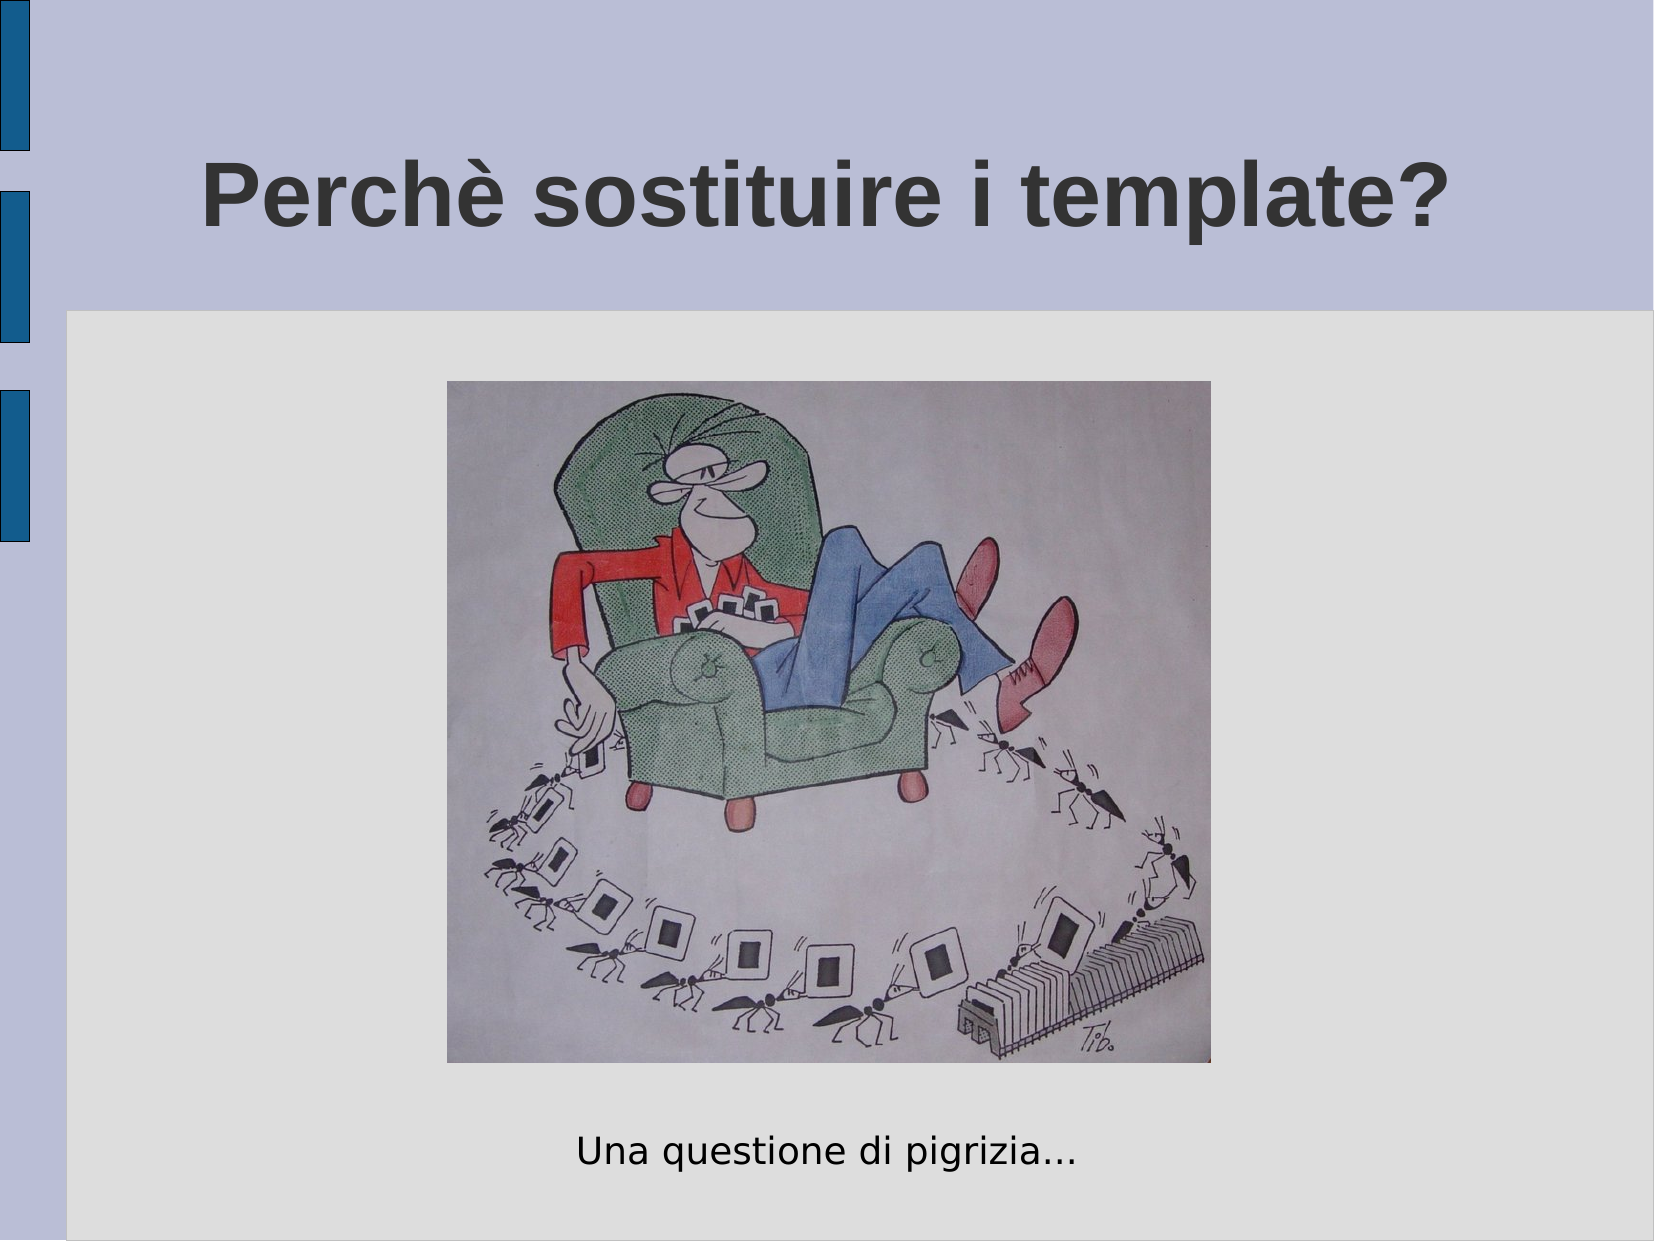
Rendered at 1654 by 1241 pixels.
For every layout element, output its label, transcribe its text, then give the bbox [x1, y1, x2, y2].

title Perchè sostituire i template? [121, 87, 1534, 302]
text_box Una questione di pigrizia... [561, 1122, 1083, 1182]
picture [447, 381, 1211, 1063]
